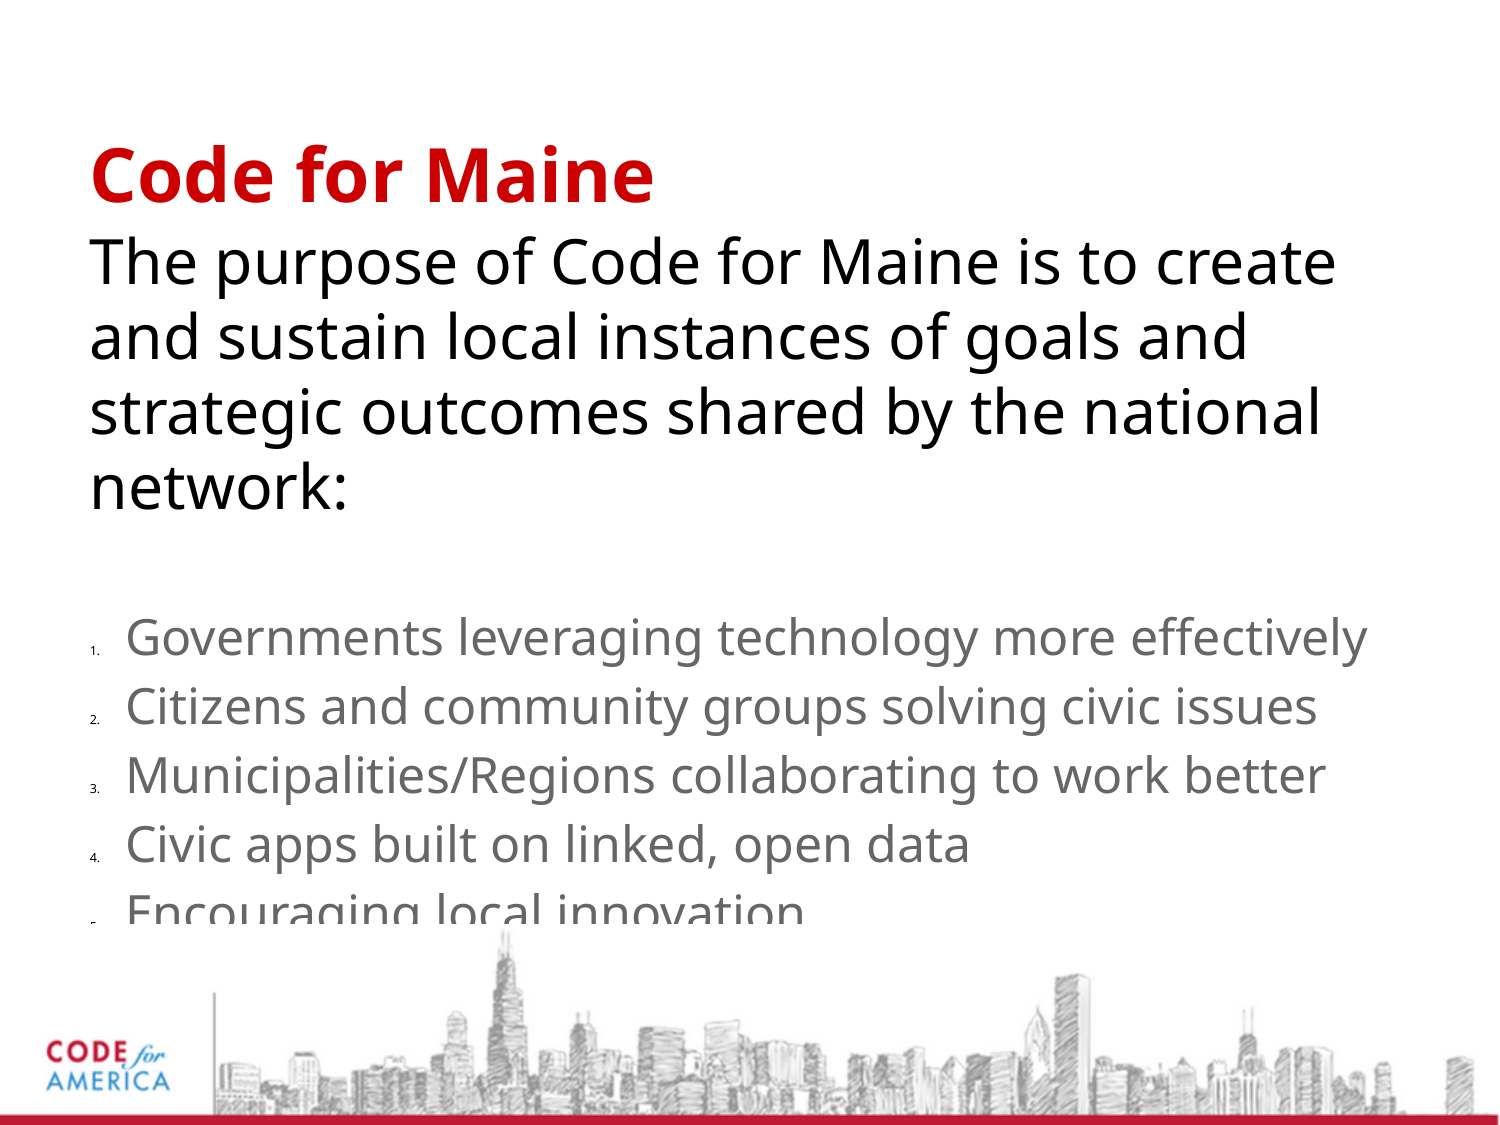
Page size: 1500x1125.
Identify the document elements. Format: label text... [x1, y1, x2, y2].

text_box Code for Maine [75, 45, 1425, 206]
text_box The purpose of Code for Maine is to create and sustain local instances of goals and strategic outcomes shared by the national network: Governments leveraging technology more effectively Citizens and community groups solving civic issues Municipalities/Regions collaborating to work better Civic apps built on linked, open data Encouraging local innovation [75, 206, 1425, 924]
text_box [0, 924, 1500, 1125]
